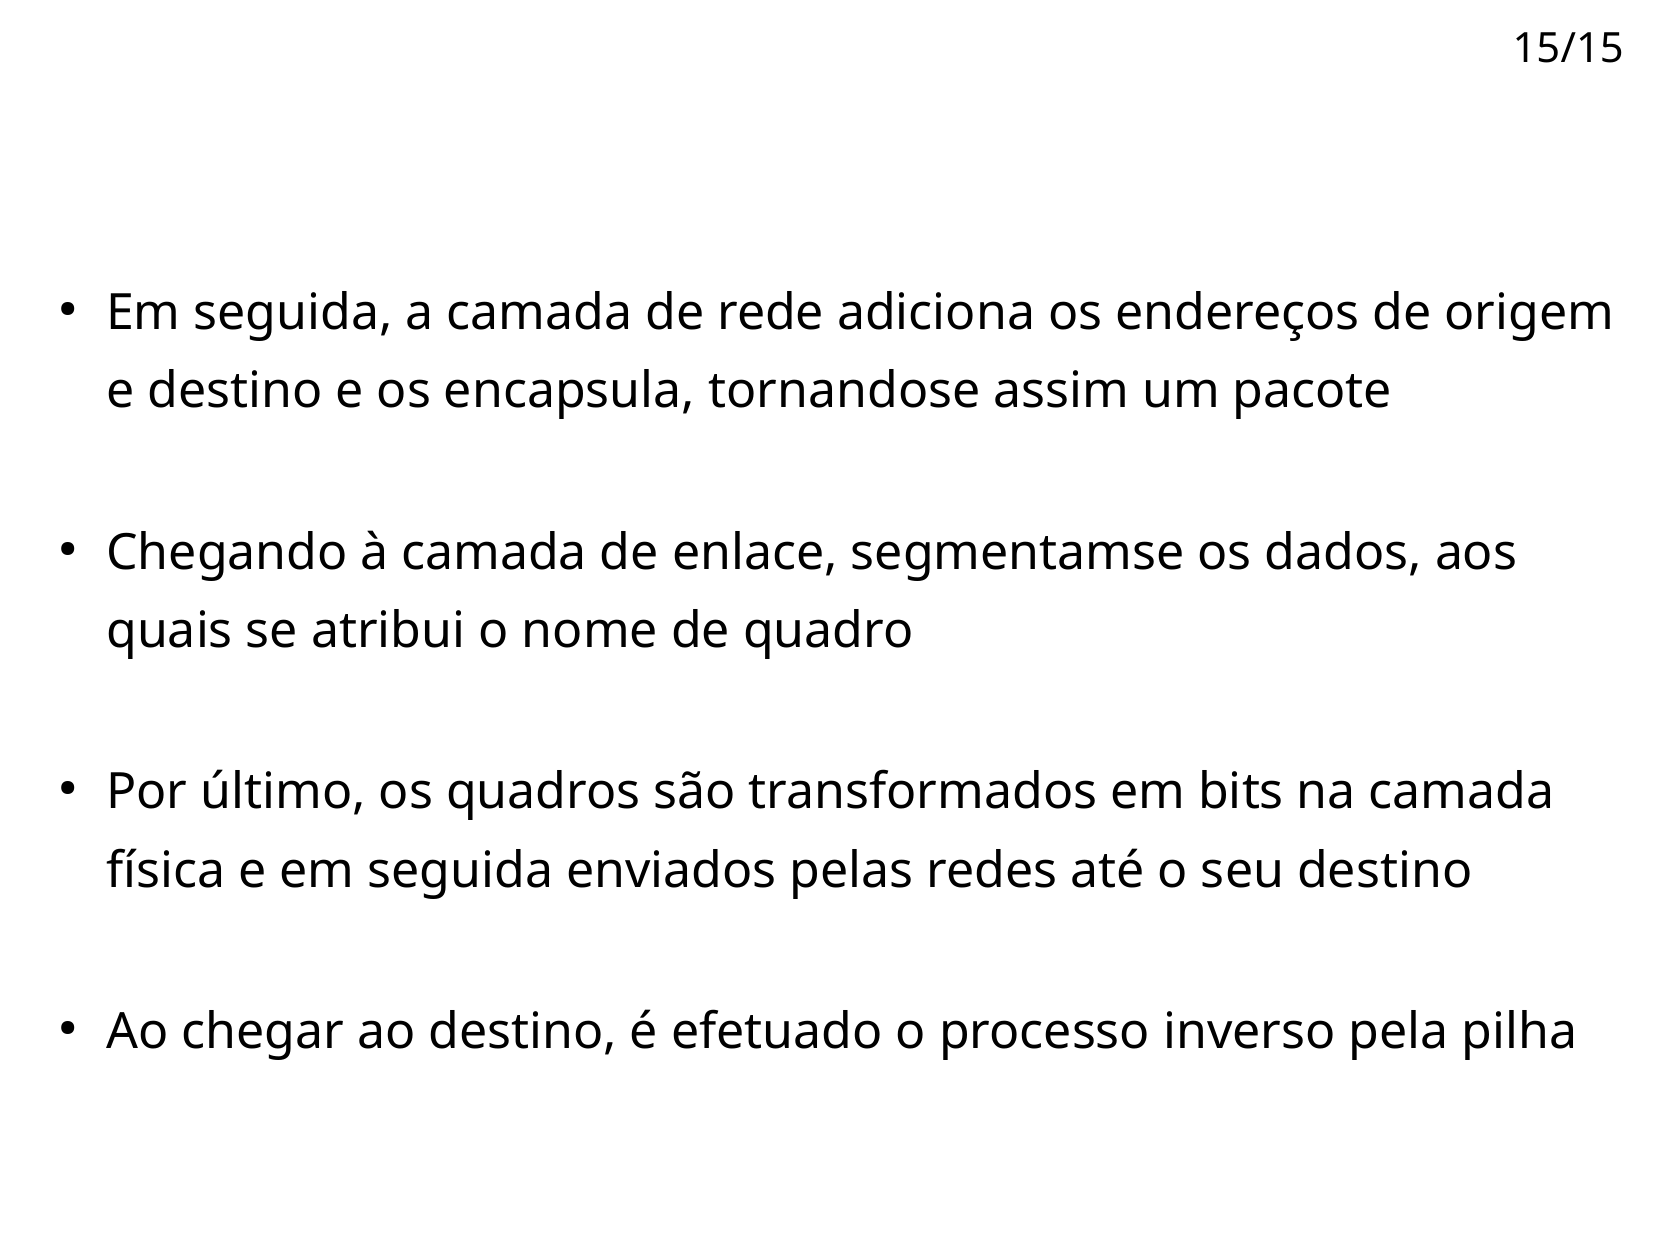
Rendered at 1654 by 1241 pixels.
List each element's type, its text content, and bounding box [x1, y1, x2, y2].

list Em seguida, a camada de rede adiciona os endereços de origem e destino e os encapsula, tornandose assim um pacote Chegando à camada de enlace, segmentamse os dados, aos quais se atribui o nome de quadro Por último, os quadros são transformados em bits na camada física e em seguida enviados pelas redes até o seu destino Ao chegar ao destino, é efetuado o processo inverso pela pilha [59, 265, 1625, 1211]
